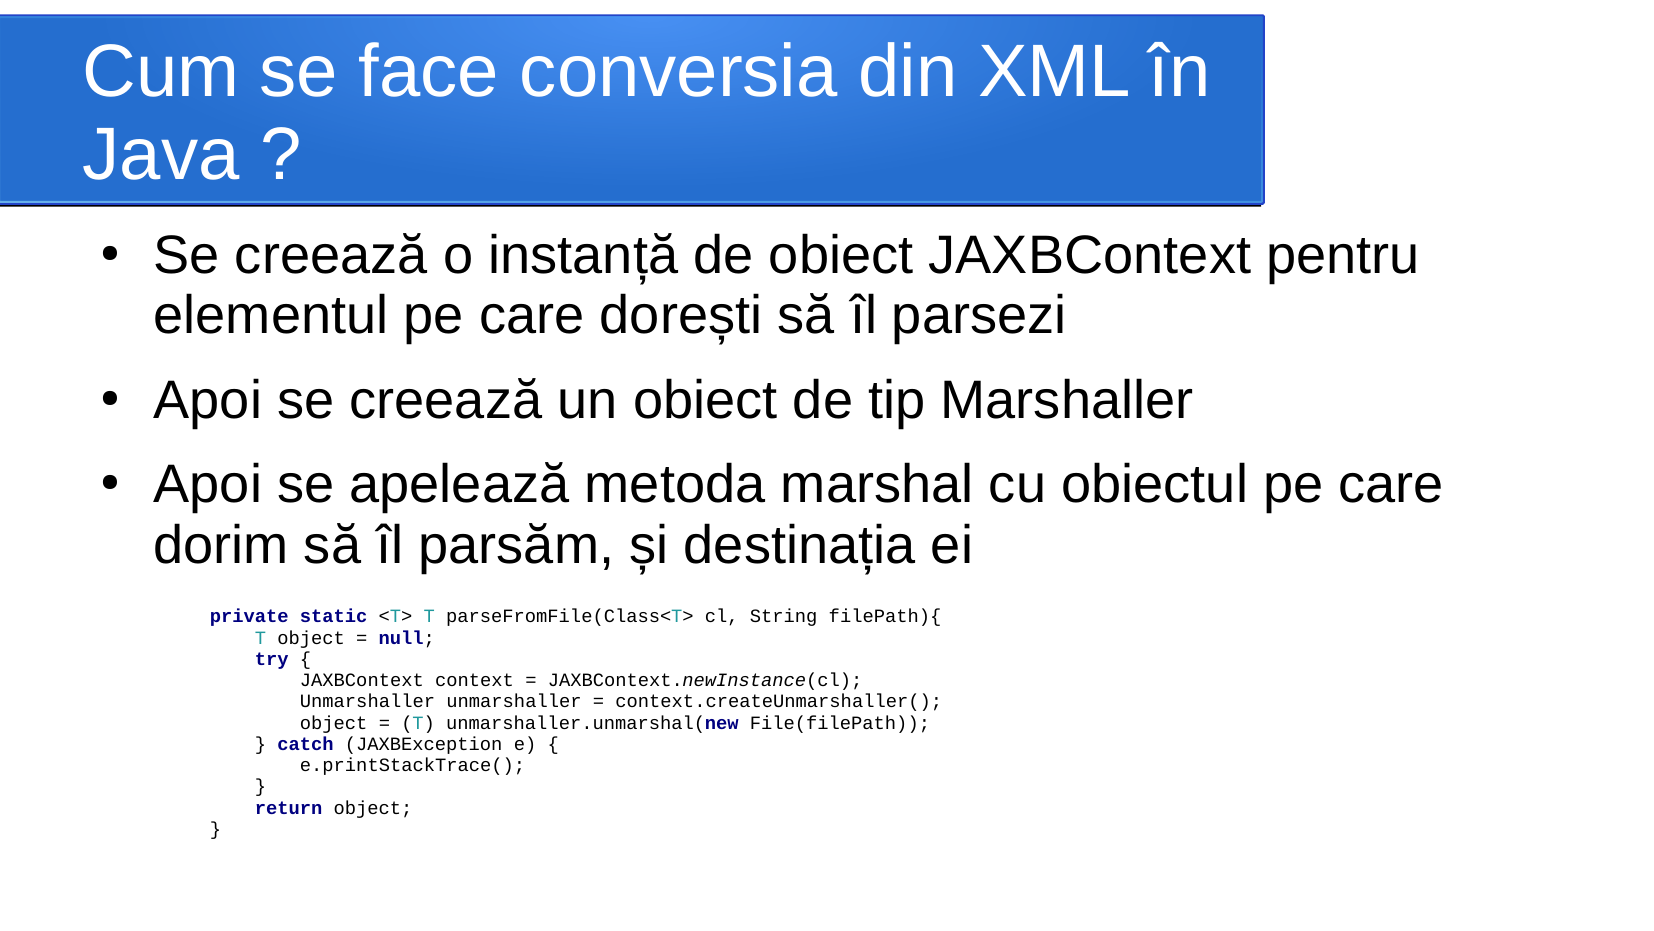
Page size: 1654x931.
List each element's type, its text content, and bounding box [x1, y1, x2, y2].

title Cum se face conversia din XML în Java ? [82, 29, 1235, 196]
list Se creează o instanță de obiect JAXBContext pentru elementul pe care dorești să îl parsezi Apoi se creează un obiect de tip Marshaller Apoi se apelează metoda marshal cu obiectul pe care dorim să îl parsăm, și destinația ei [82, 224, 1571, 764]
text_box private static <T> T parseFromFile(Class<T> cl, String filePath){ T object = null; try { JAXBContext context = JAXBContext.newInstance(cl); Unmarshaller unmarshaller = context.createUnmarshaller(); object = (T) unmarshaller.unmarshal(new File(filePath)); } catch (JAXBException e) { e.printStackTrace(); } return object; } [195, 600, 1111, 849]
